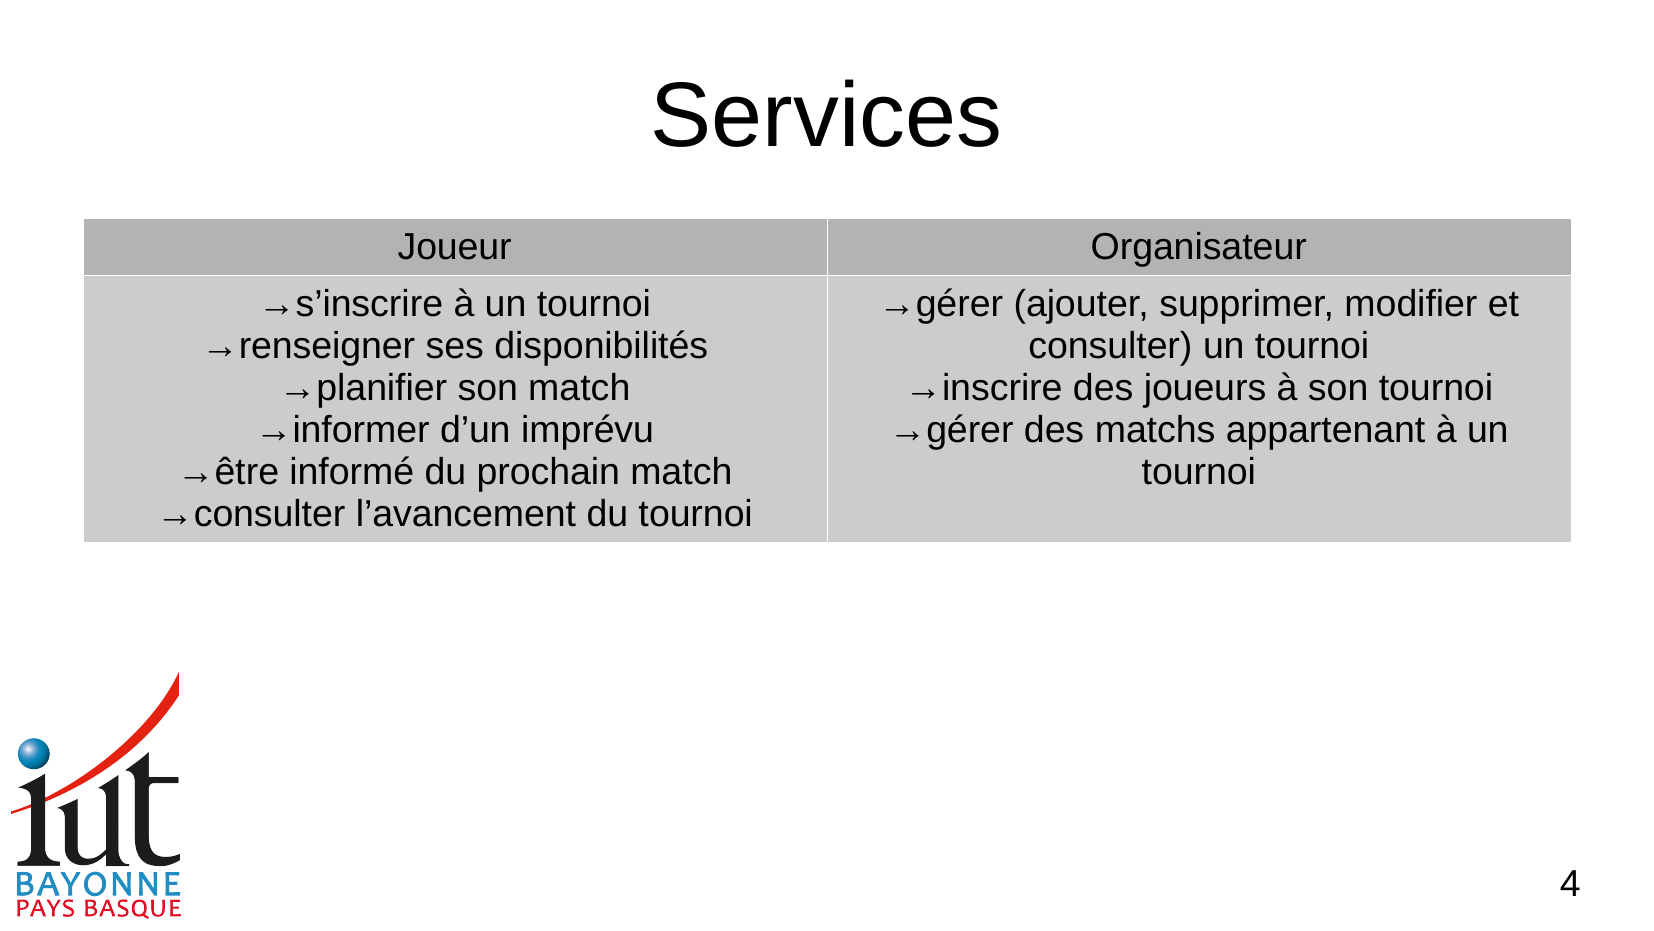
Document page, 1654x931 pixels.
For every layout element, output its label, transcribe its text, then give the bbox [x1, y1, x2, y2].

picture [11, 671, 181, 919]
table_cell →gérer (ajouter, supprimer, modifier et consulter) un tournoi →inscrire des joueurs à son tournoi →gérer des matchs appartenant à un tournoi [828, 276, 1571, 542]
table_header Organisateur [828, 219, 1571, 275]
table_header Joueur [84, 219, 827, 275]
title Services [82, 37, 1571, 193]
table_cell →s’inscrire à un tournoi →renseigner ses disponibilités →planifier son match →informer d’un imprévu →être informé du prochain match →consulter l’avancement du tournoi [84, 276, 827, 542]
